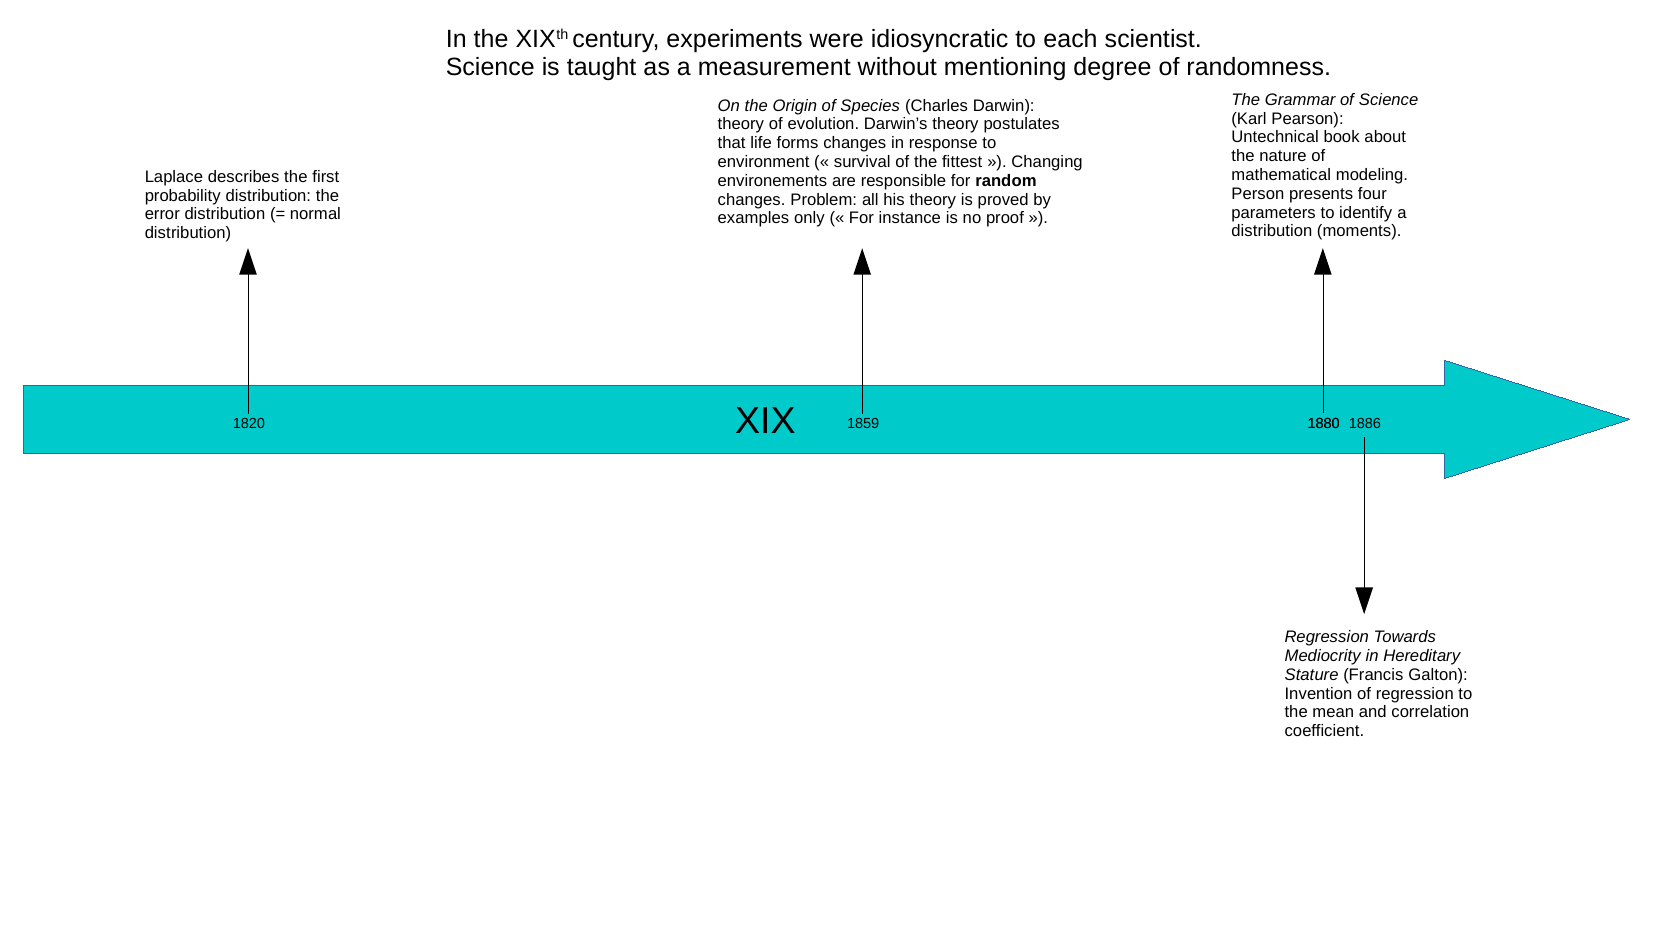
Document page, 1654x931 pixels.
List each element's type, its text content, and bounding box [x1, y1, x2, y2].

text_box [23, 385, 1364, 454]
text_box 1886 [1355, 407, 1396, 439]
text_box In the XIXth century, experiments were idiosyncratic to each scientist. Science is taught as a measurement without mentioning degree of randomness. [431, 17, 1349, 89]
text_box The Grammar of Science (Karl Pearson): Untechnical book about the nature of mathematical modeling. Person presents four parameters to identify a distribution (moments). [1216, 82, 1441, 248]
text_box 1880 [1292, 407, 1355, 439]
text_box [1324, 360, 1630, 479]
text_box On the Origin of Species (Charles Darwin): theory of evolution. Darwin’s theory postulates that life forms changes in response to environment (« survival of the fittest »). Changing environements are responsible for random changes. Problem: all his theory is proved by examples only (« For instance is no proof »). [702, 88, 1099, 292]
text_box Laplace describes the first probability distribution: the error distribution (= normal distribution) [130, 159, 373, 269]
text_box XIX [720, 392, 811, 449]
text_box 1820 [218, 407, 280, 439]
text_box 1859 [832, 407, 894, 439]
text_box Regression Towards Mediocrity in Hereditary Stature (Francis Galton): Invention of regression to the mean and correlation coefficient. [1269, 620, 1495, 748]
